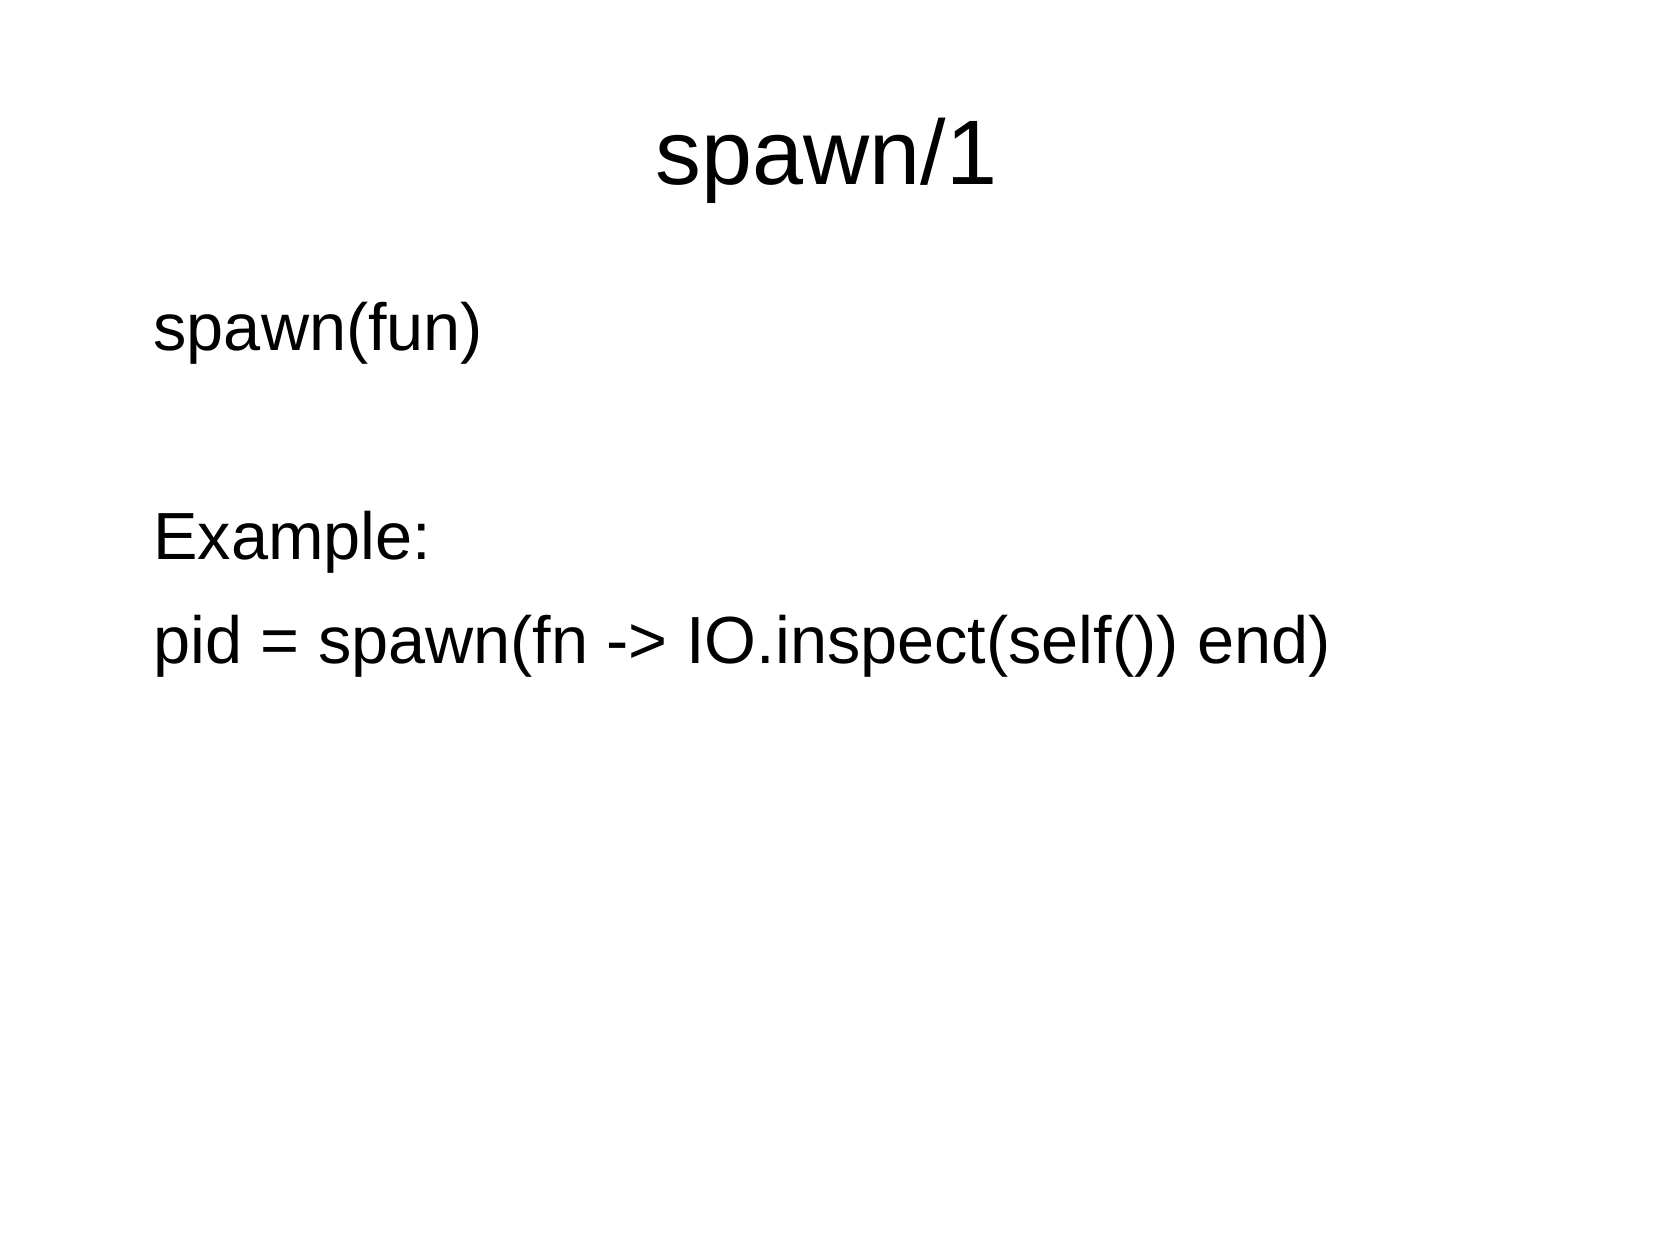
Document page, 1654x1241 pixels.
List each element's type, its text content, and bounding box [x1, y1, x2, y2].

title spawn/1 [82, 49, 1571, 257]
list spawn(fun) Example: pid = spawn(fn -> IO.inspect(self()) end) [82, 290, 1571, 1010]
